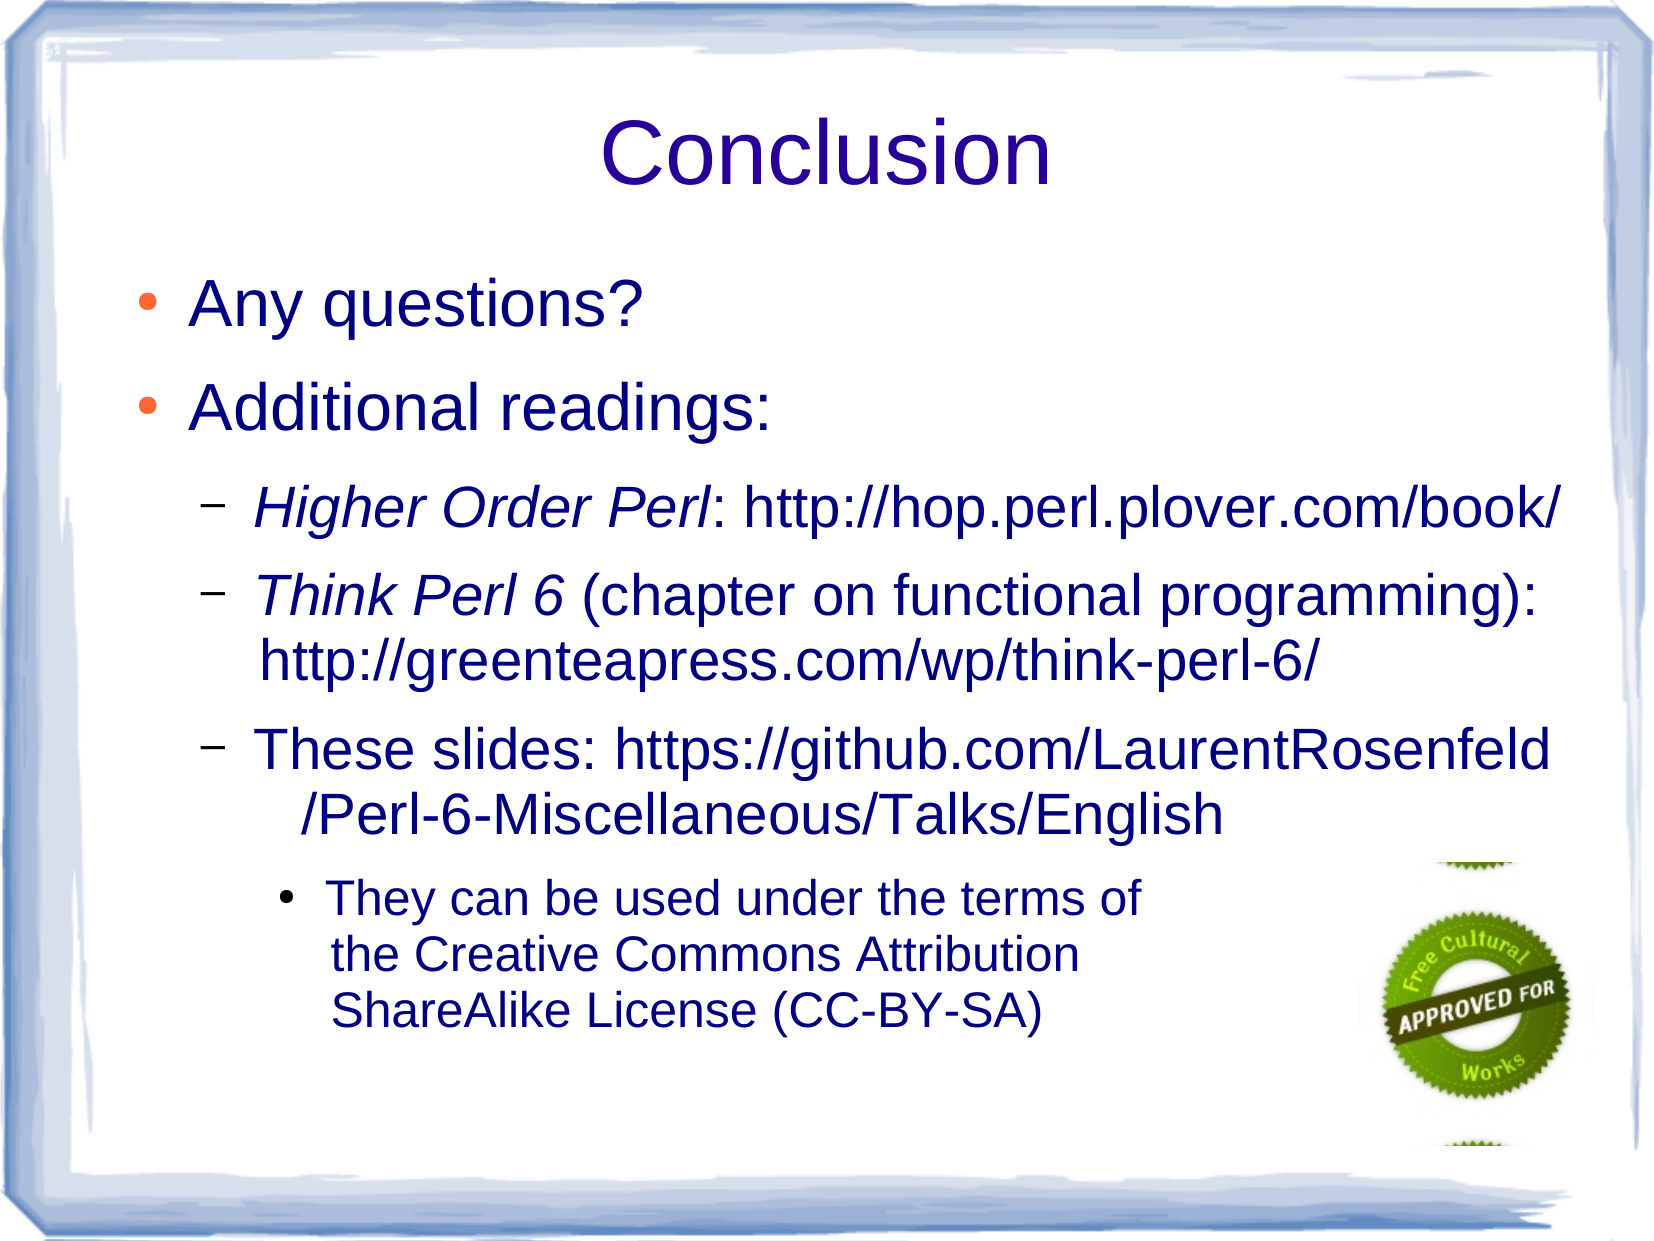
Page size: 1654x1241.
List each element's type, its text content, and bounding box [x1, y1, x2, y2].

list [1358, 862, 1595, 1146]
list Any questions? Additional readings: Higher Order Perl: http://hop.perl.plover.com/book/ Think Perl 6 (chapter on functional programming): http://greenteapress.com/wp/think-perl-6/ These slides: https://github.com/LaurentRosenfeld/Perl-6-Miscellaneous/Talks/English They can be used under the terms of the Creative Commons Attribution ShareAlike License (CC-BY-SA) [118, 265, 1571, 1103]
picture [0, 0, 1654, 1241]
title Conclusion [82, 49, 1571, 257]
